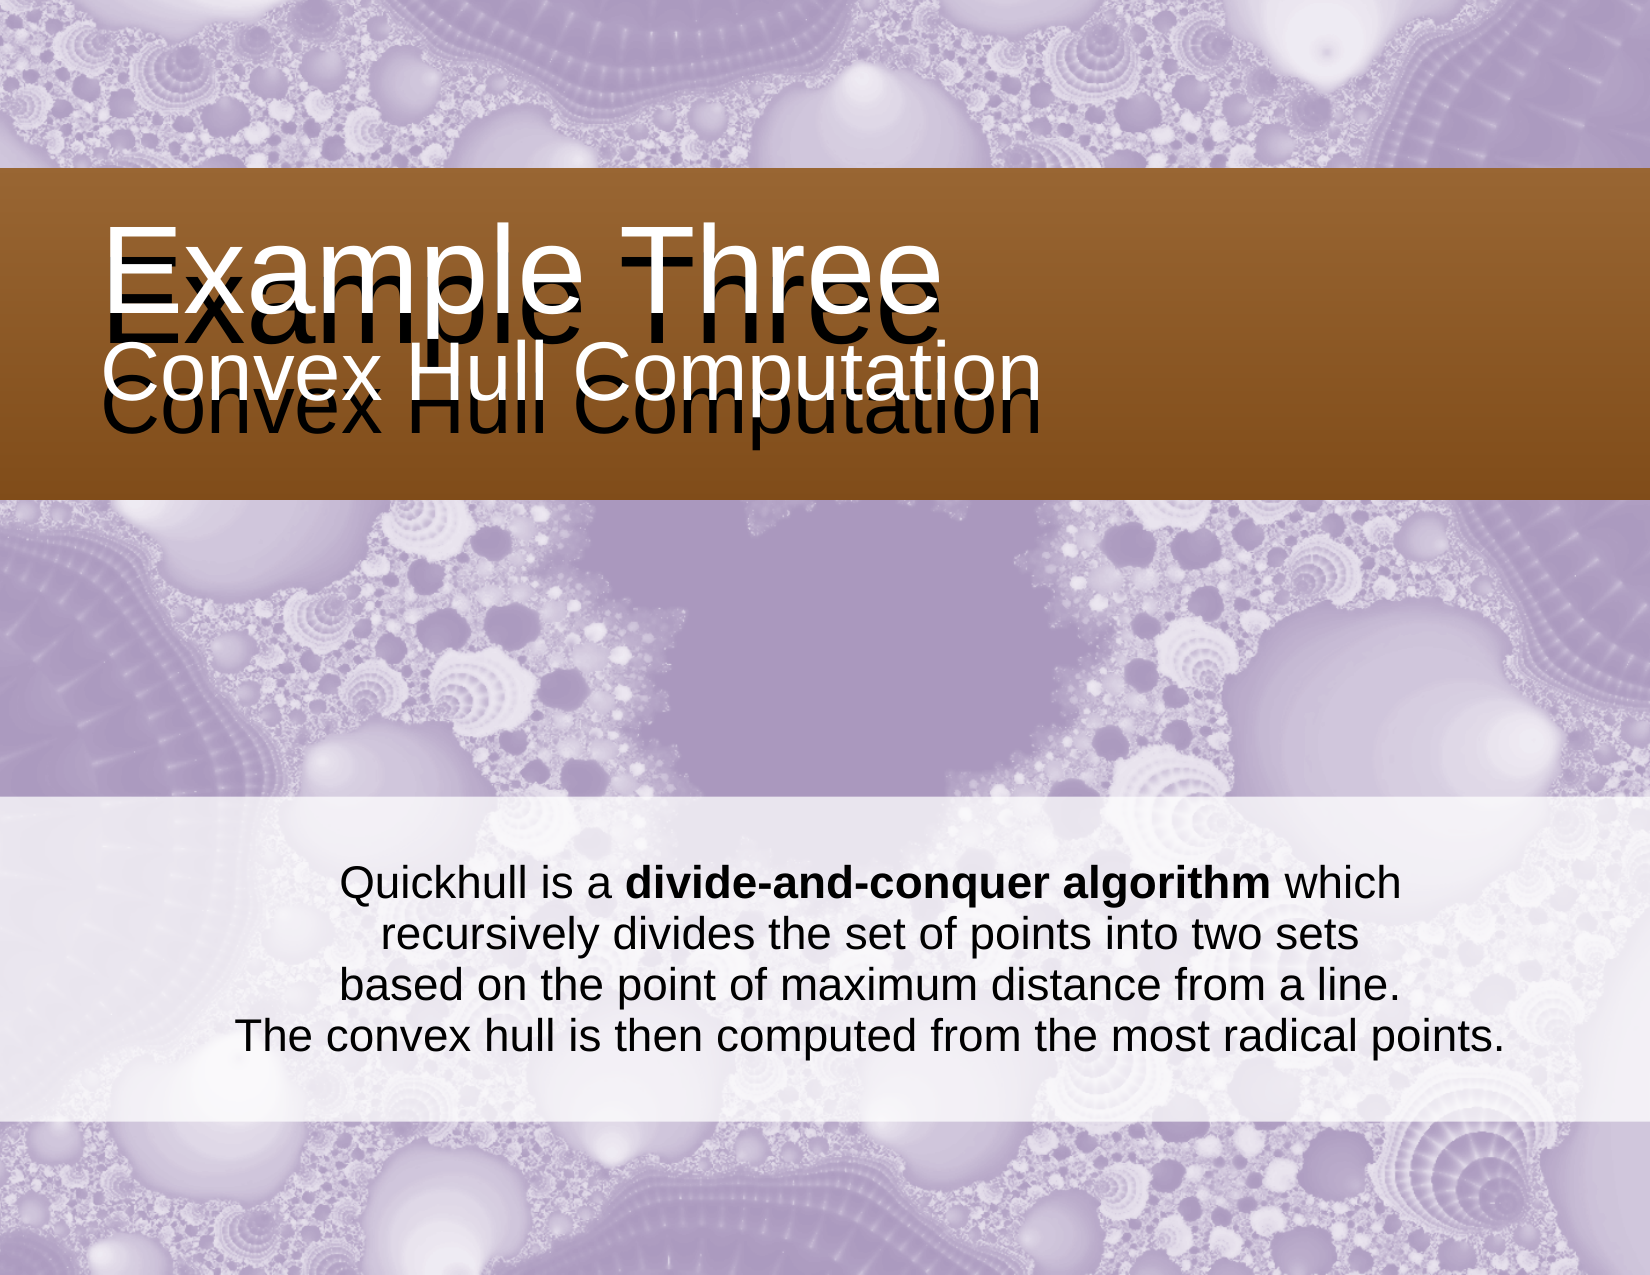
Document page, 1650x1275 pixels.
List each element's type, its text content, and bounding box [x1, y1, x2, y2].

picture [0, 1122, 1650, 1275]
picture [0, 0, 1650, 168]
text_box Quickhull is a divide-and-conquer algorithm which recursively divides the set of points into two sets based on the point of maximum distance from a line. The convex hull is then computed from the most radical points. [0, 796, 1650, 1122]
picture [0, 500, 1650, 796]
text_box Example Three Convex Hull Computation [85, 222, 1592, 481]
text_box [0, 168, 1650, 500]
text_box Example Three Convex Hull Computation [85, 210, 1063, 469]
